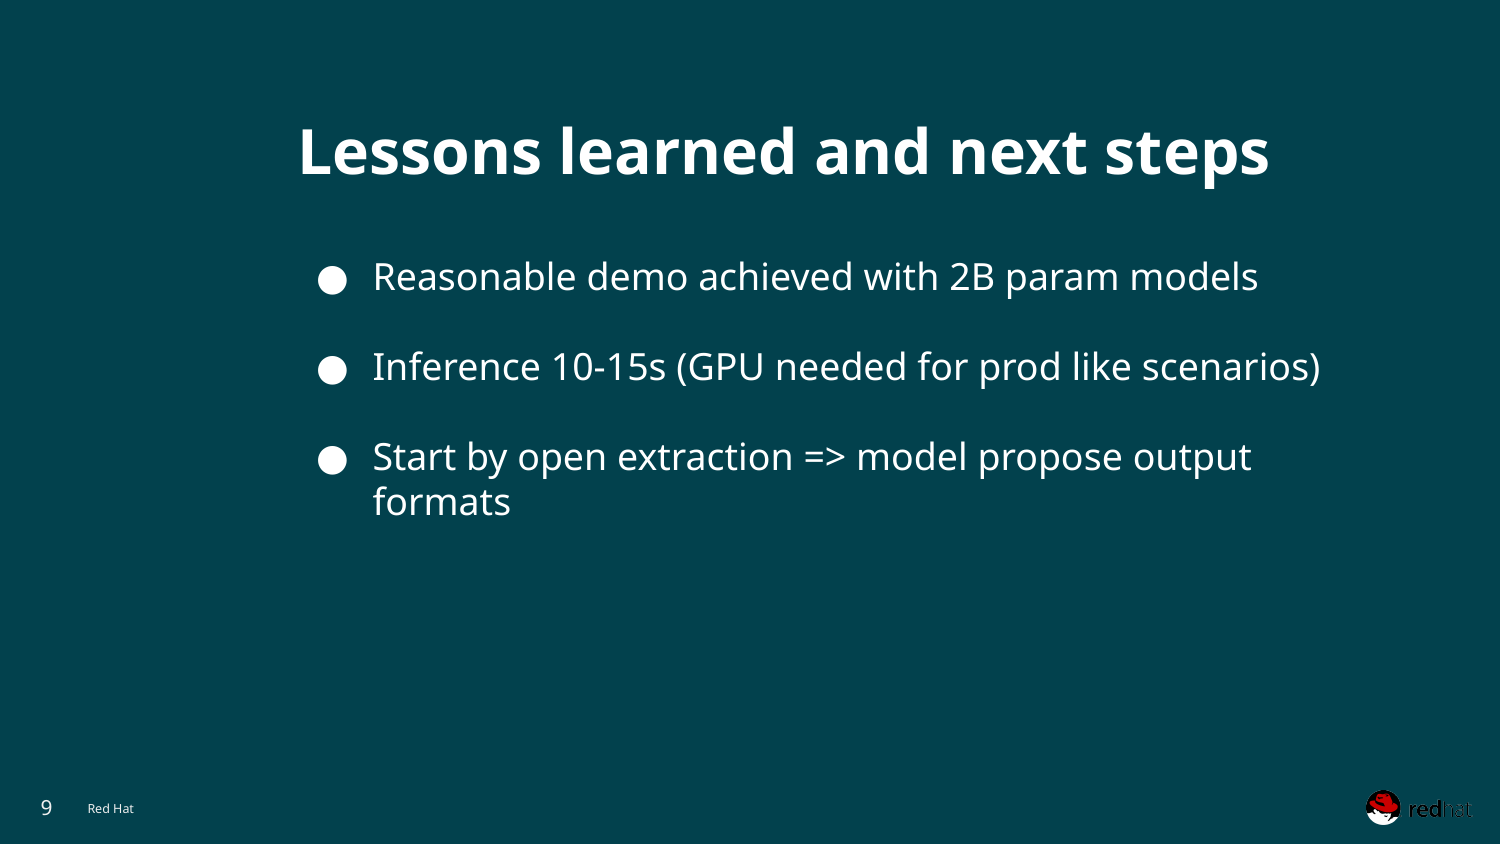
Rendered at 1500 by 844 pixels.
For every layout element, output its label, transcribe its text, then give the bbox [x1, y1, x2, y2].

picture [1366, 790, 1474, 825]
slide_number <number> [16, 776, 77, 842]
text_box Lessons learned and next steps [282, 96, 1445, 202]
text_box Reasonable demo achieved with 2B param models Inference 10-15s (GPU needed for prod like scenarios) Start by open extraction => model propose output formats [282, 238, 1359, 584]
